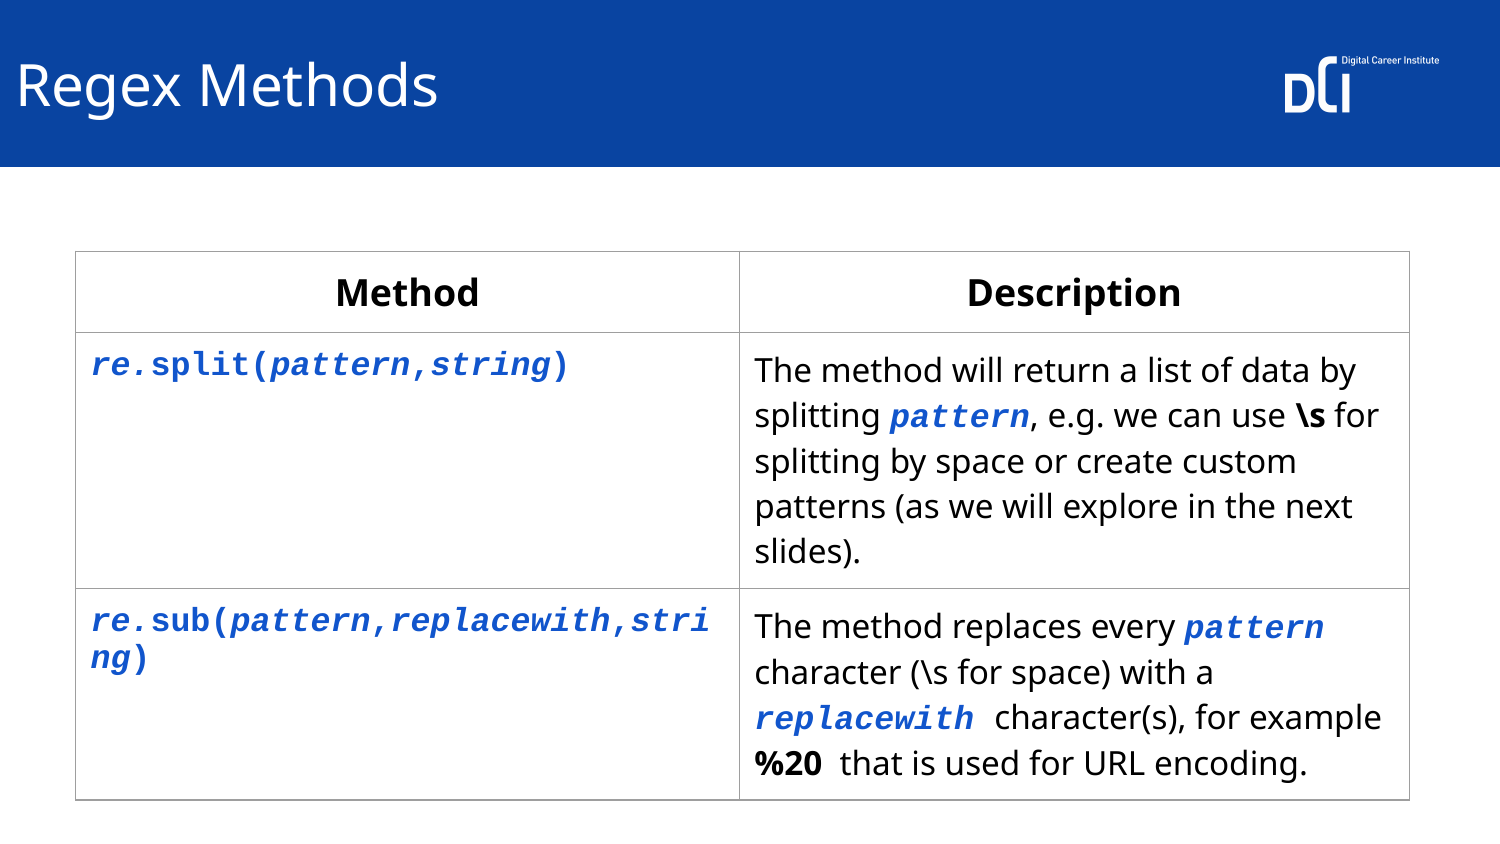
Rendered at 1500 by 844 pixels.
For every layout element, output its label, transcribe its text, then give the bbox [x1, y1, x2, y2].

table_cell re.split(pattern,string) [76, 333, 739, 588]
table_header Method [76, 252, 739, 332]
table_cell The method will return a list of data by splitting pattern, e.g. we can use \s for splitting by space or create custom patterns (as we will explore in the next slides). [740, 333, 1409, 588]
table_header Description [740, 252, 1409, 332]
table_cell re.sub(pattern,replacewith,string) [76, 589, 739, 799]
picture [1275, 44, 1445, 123]
table_cell The method replaces every pattern character (\s for space) with a replacewith character(s), for example %20 that is used for URL encoding. [740, 589, 1409, 799]
title Regex Methods [0, 0, 1500, 167]
